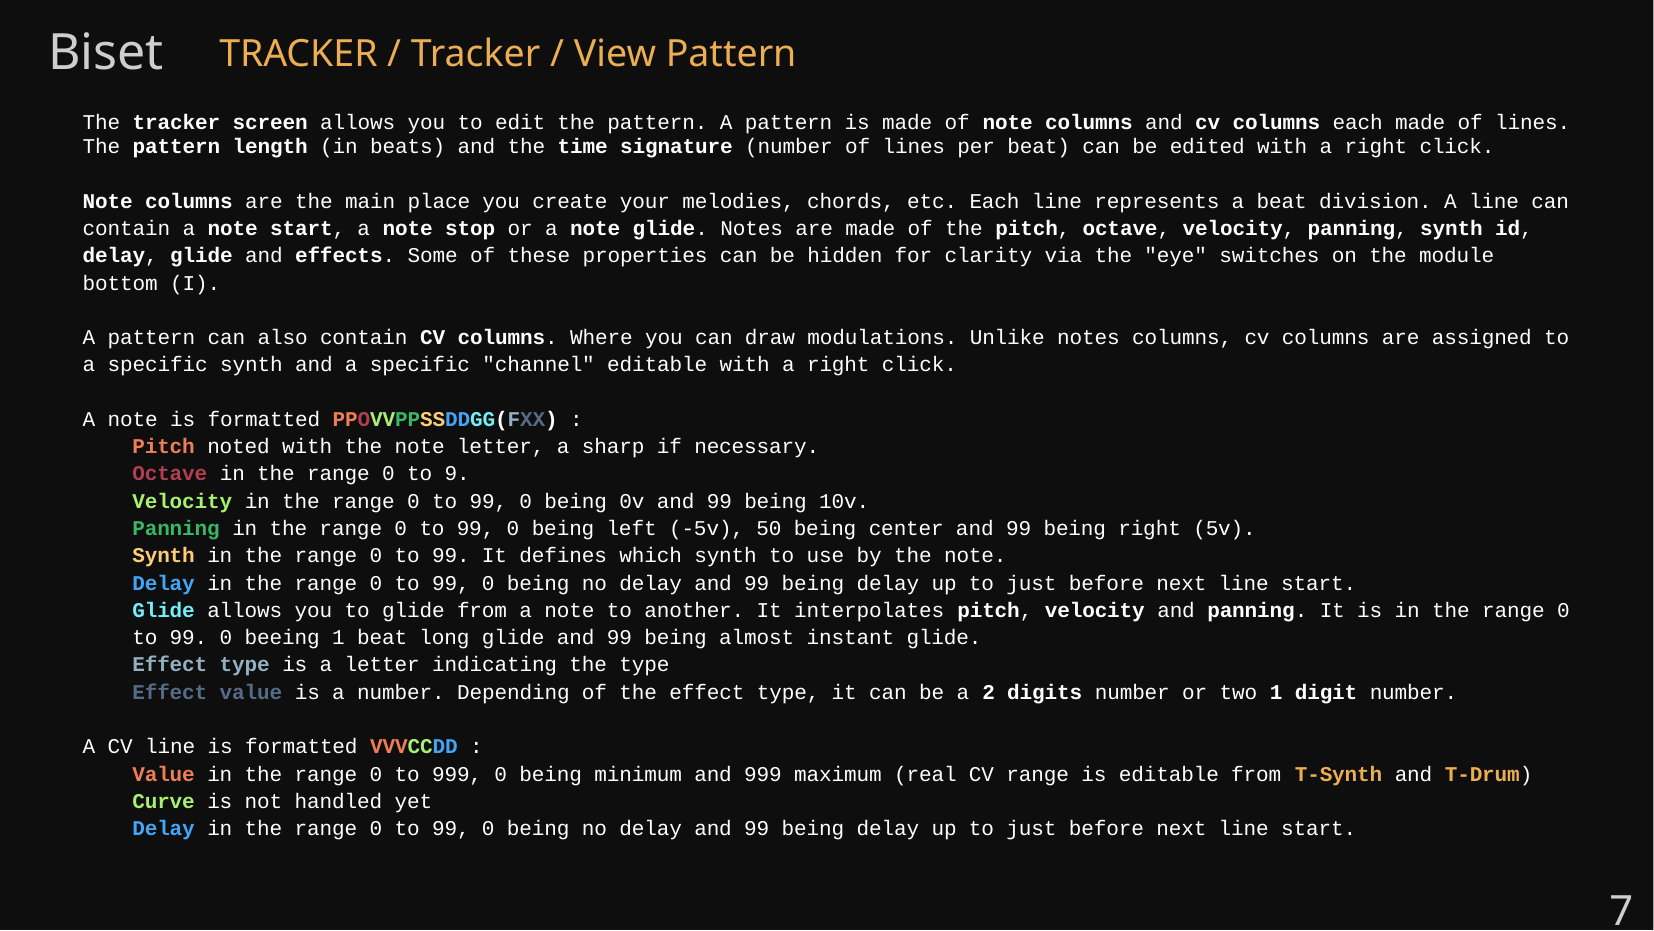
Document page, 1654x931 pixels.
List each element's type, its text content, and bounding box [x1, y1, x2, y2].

list The tracker screen allows you to edit the pattern. A pattern is made of note columns and cv columns each made of lines. The pattern length (in beats) and the time signature (number of lines per beat) can be edited with a right click. Note columns are the main place you create your melodies, chords, etc. Each line represents a beat division. A line can contain a note start, a note stop or a note glide. Notes are made of the pitch, octave, velocity, panning, synth id, delay, glide and effects. Some of these properties can be hidden for clarity via the "eye" switches on the module bottom (I). A pattern can also contain CV columns. Where you can draw modulations. Unlike notes columns, cv columns are assigned to a specific synth and a specific "channel" editable with a right click. A note is formatted PPOVVPPSSDDGG(FXX) : Pitch noted with the note letter, a sharp if necessary. Octave in the range 0 to 9. Velocity in the range 0 to 99, 0 being 0v and 99 being 10v. Panning in the range 0 to 99, 0 being left (-5v), 50 being center and 99 being right (5v). Synth in the range 0 to 99. It defines which synth to use by the note. Delay in the range 0 to 99, 0 being no delay and 99 being delay up to just before next line start. Glide allows you to glide from a note to another. It interpolates pitch, velocity and panning. It is in the range 0 to 99. 0 beeing 1 beat long glide and 99 being almost instant glide. Effect type is a letter indicating the type Effect value is a number. Depending of the effect type, it can be a 2 digits number or two 1 digit number. A CV line is formatted VVVCCDD : Value in the range 0 to 999, 0 being minimum and 999 maximum (real CV range is editable from T-Synth and T-Drum) Curve is not handled yet Delay in the range 0 to 99, 0 being no delay and 99 being delay up to just before next line start. [82, 112, 1571, 886]
text_box 7 [1594, 873, 1654, 931]
text_box TRACKER / Tracker / View Pattern [204, 19, 864, 80]
title Biset [5, 23, 207, 77]
